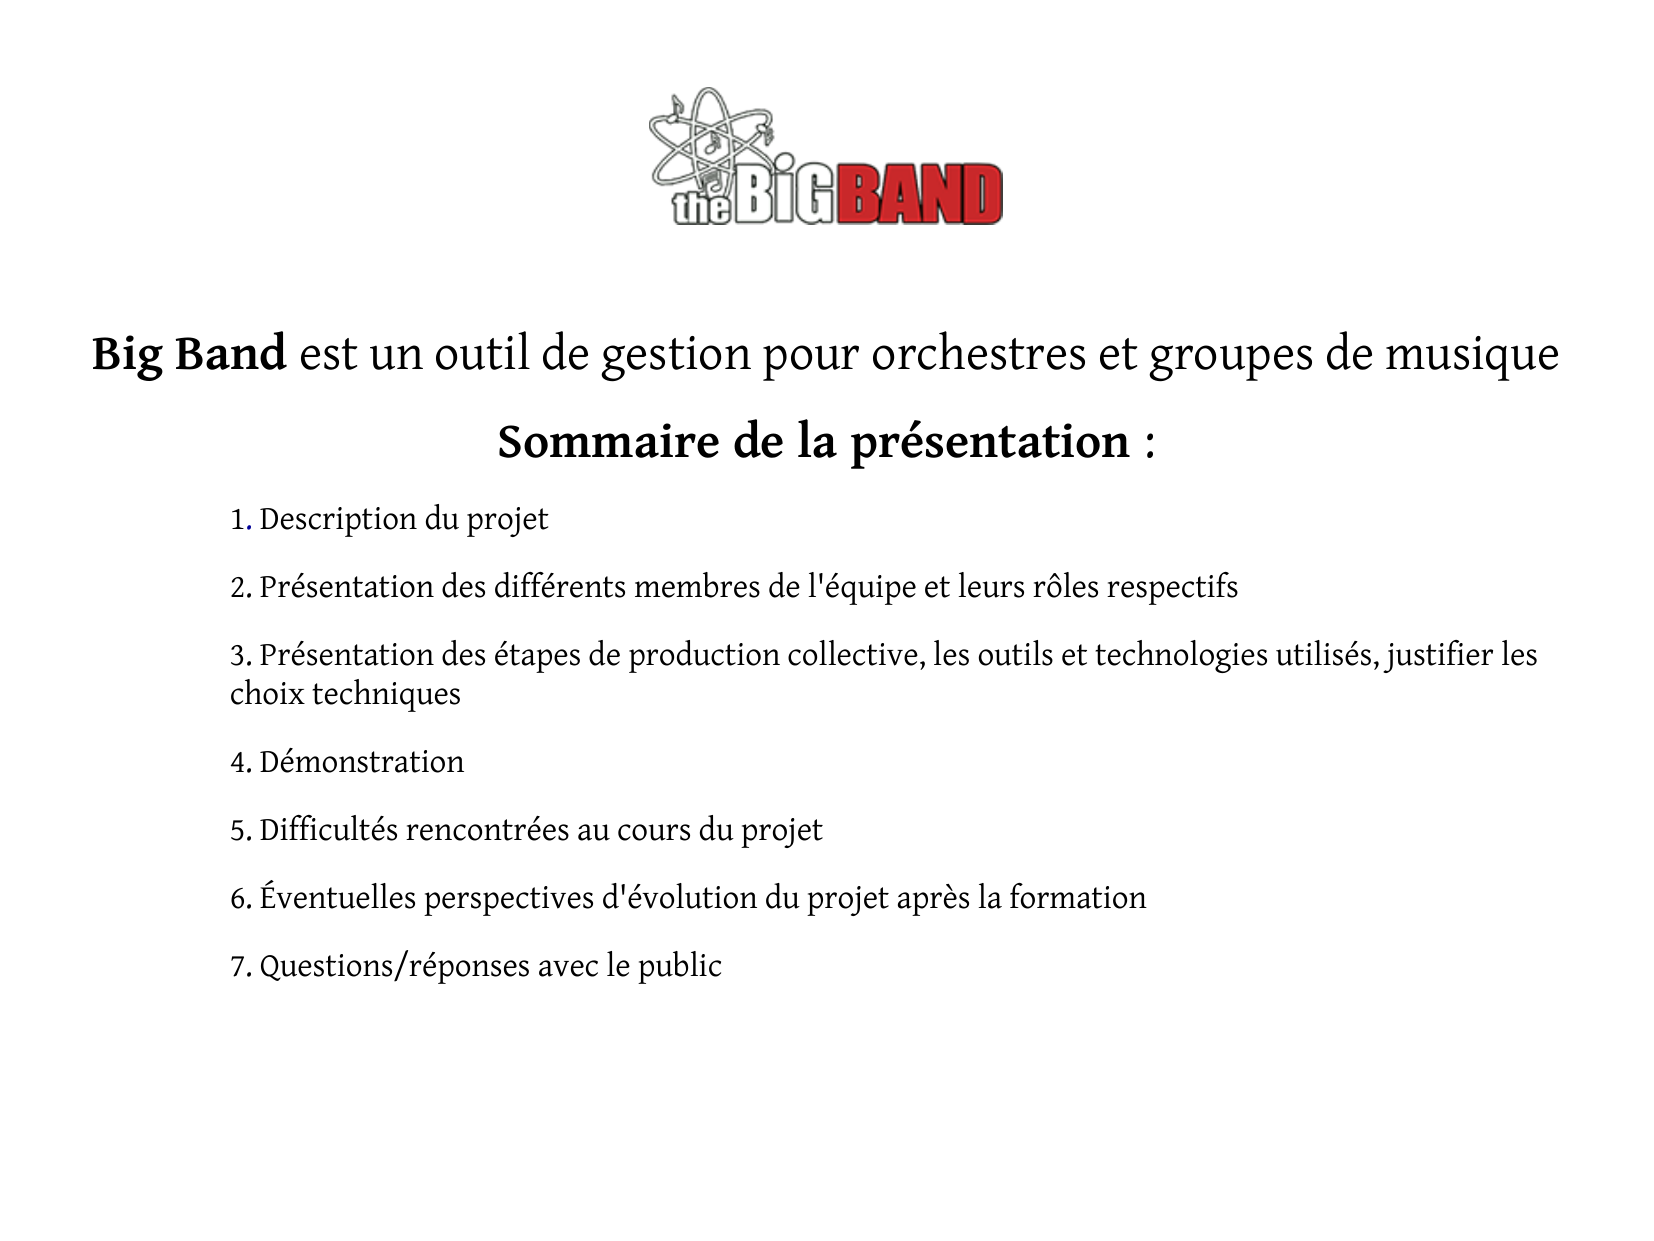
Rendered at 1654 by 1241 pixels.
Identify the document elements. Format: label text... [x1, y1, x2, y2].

list Big Band est un outil de gestion pour orchestres et groupes de musique Sommaire de la présentation : 1. Description du projet 2. Présentation des différents membres de l'équipe et leurs rôles respectifs 3. Présentation des étapes de production collective, les outils et technologies utilisés, justifier les choix techniques 4. Démonstration 5. Difficultés rencontrées au cours du projet 6. Éventuelles perspectives d'évolution du projet après la formation 7. Questions/réponses avec le public [82, 290, 1571, 1109]
picture [649, 87, 1003, 225]
